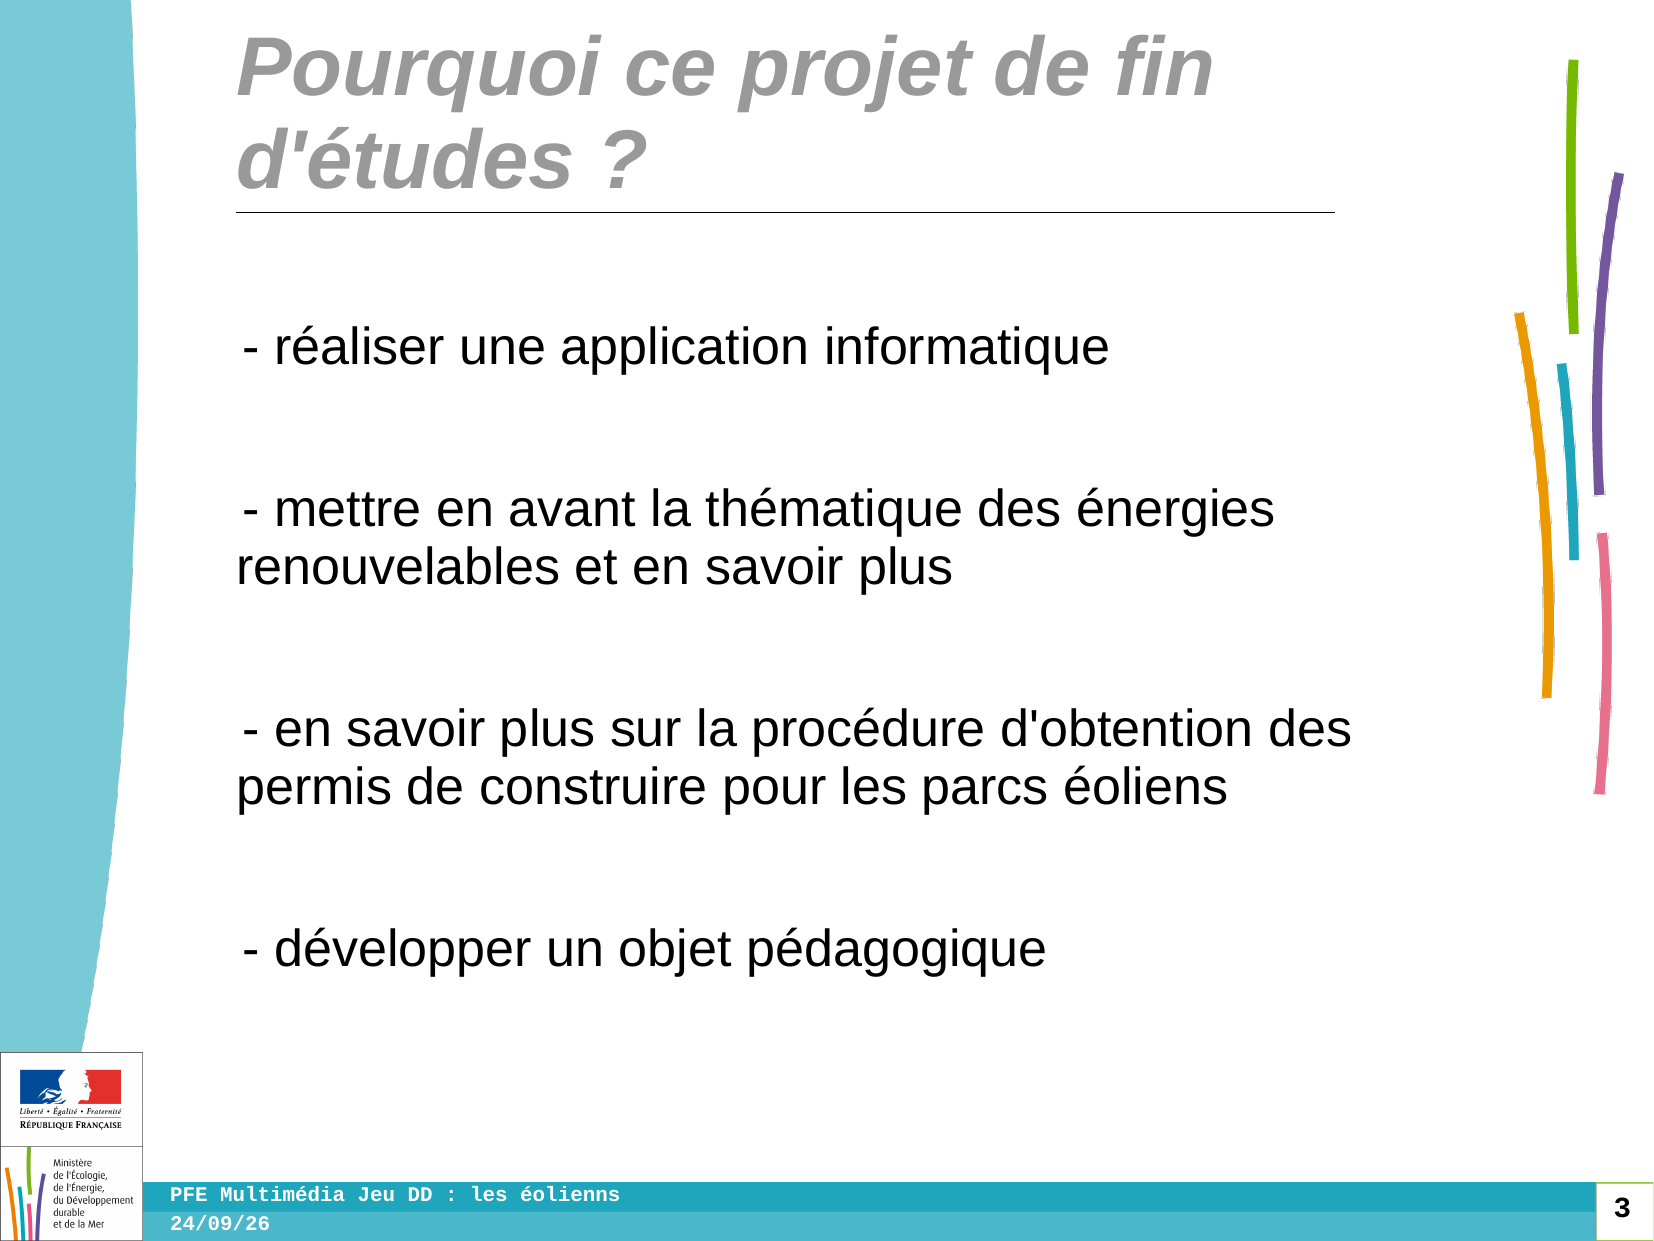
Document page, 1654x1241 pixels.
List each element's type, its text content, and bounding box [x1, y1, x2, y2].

picture [0, 0, 1654, 1241]
title Pourquoi ce projet de fin d'études ? [236, 20, 1447, 207]
list - réaliser une application informatique - mettre en avant la thématique des énergies renouvelables et en savoir plus - en savoir plus sur la procédure d'obtention des permis de construire pour les parcs éoliens - développer un objet pédagogique [236, 236, 1359, 1140]
